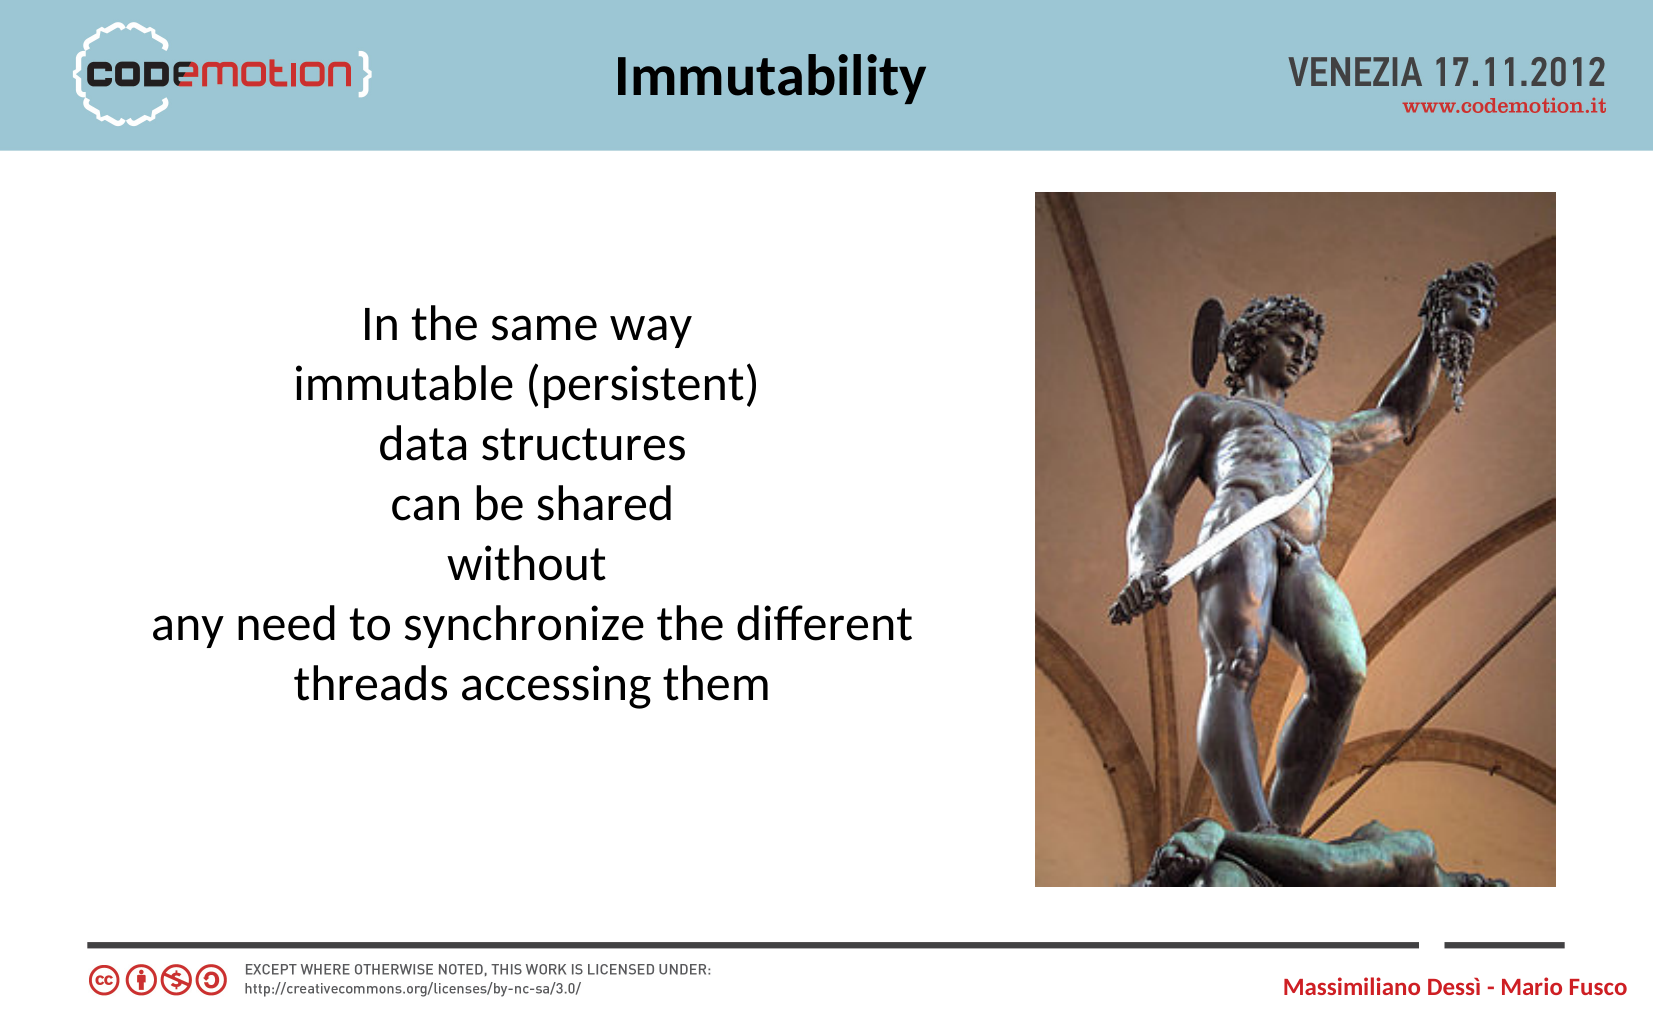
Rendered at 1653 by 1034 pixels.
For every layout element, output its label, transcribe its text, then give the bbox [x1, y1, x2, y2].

text_box Immutability [600, 30, 1066, 145]
text_box In the same way immutable (persistent) data structures can be shared without any need to synchronize the different threads accessing them [135, 283, 931, 809]
picture [0, 0, 1653, 1034]
